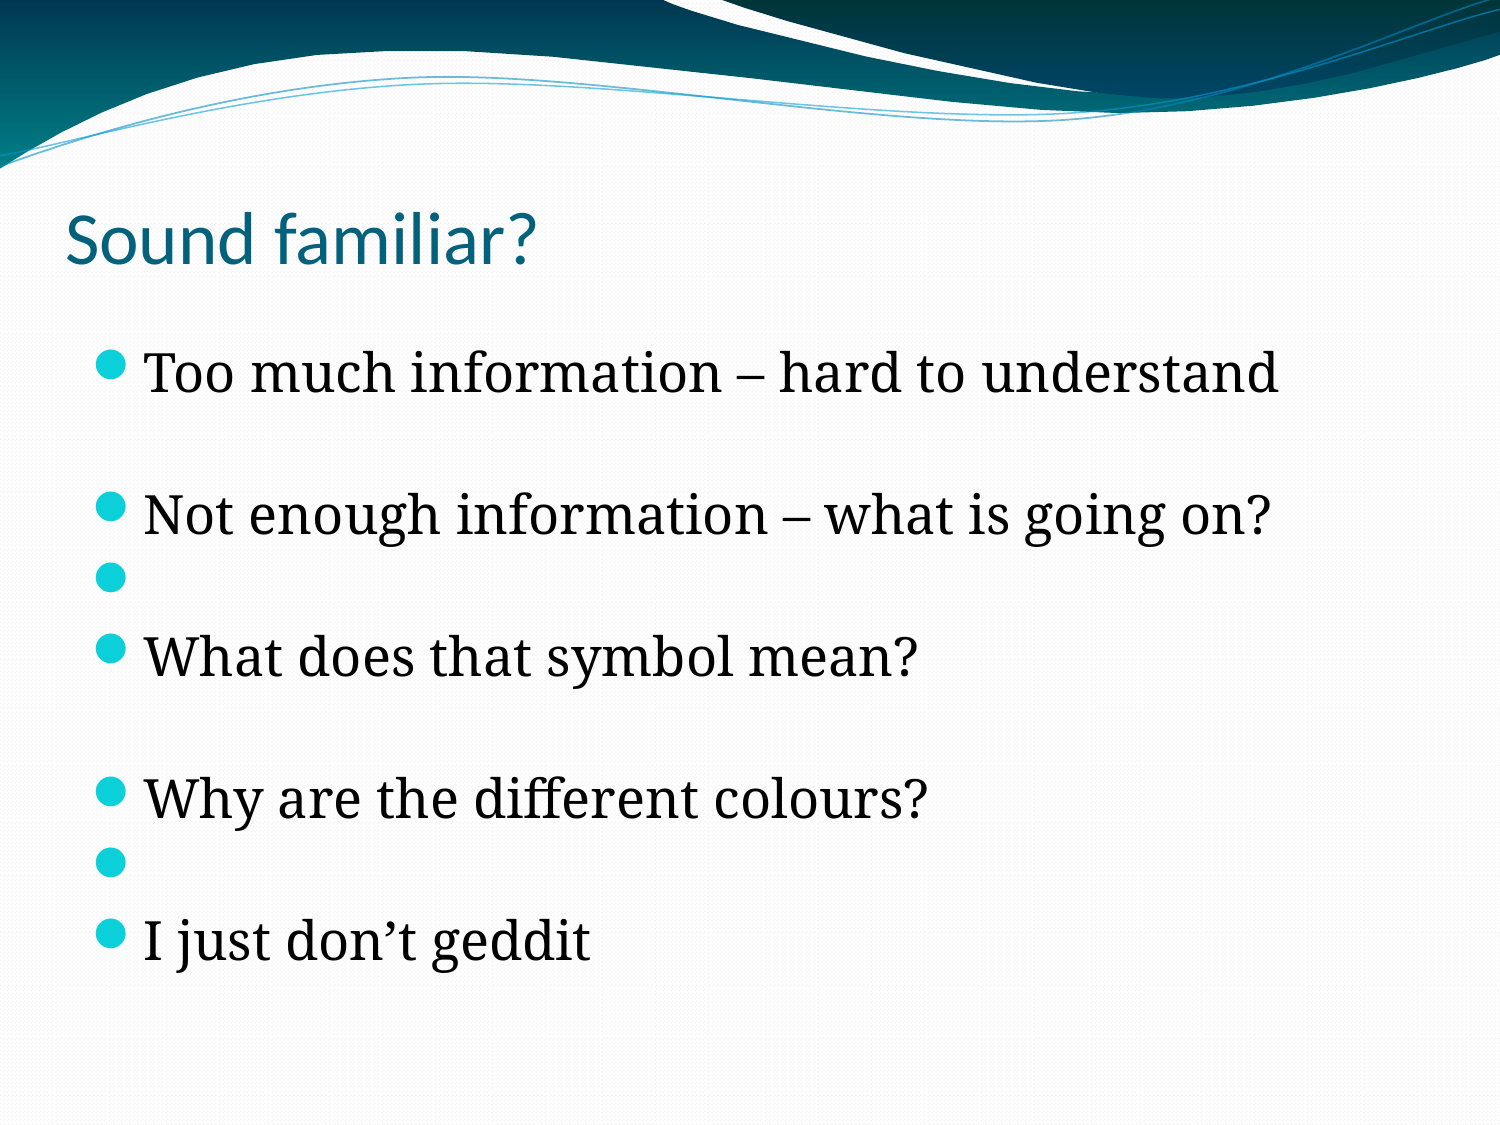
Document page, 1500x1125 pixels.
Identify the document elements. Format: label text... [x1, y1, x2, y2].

title Sound familiar? [64, 137, 1490, 280]
list Too much information – hard to understand Not enough information – what is going on? What does that symbol mean? Why are the different colours? I just don’t geddit [76, 338, 1427, 1021]
